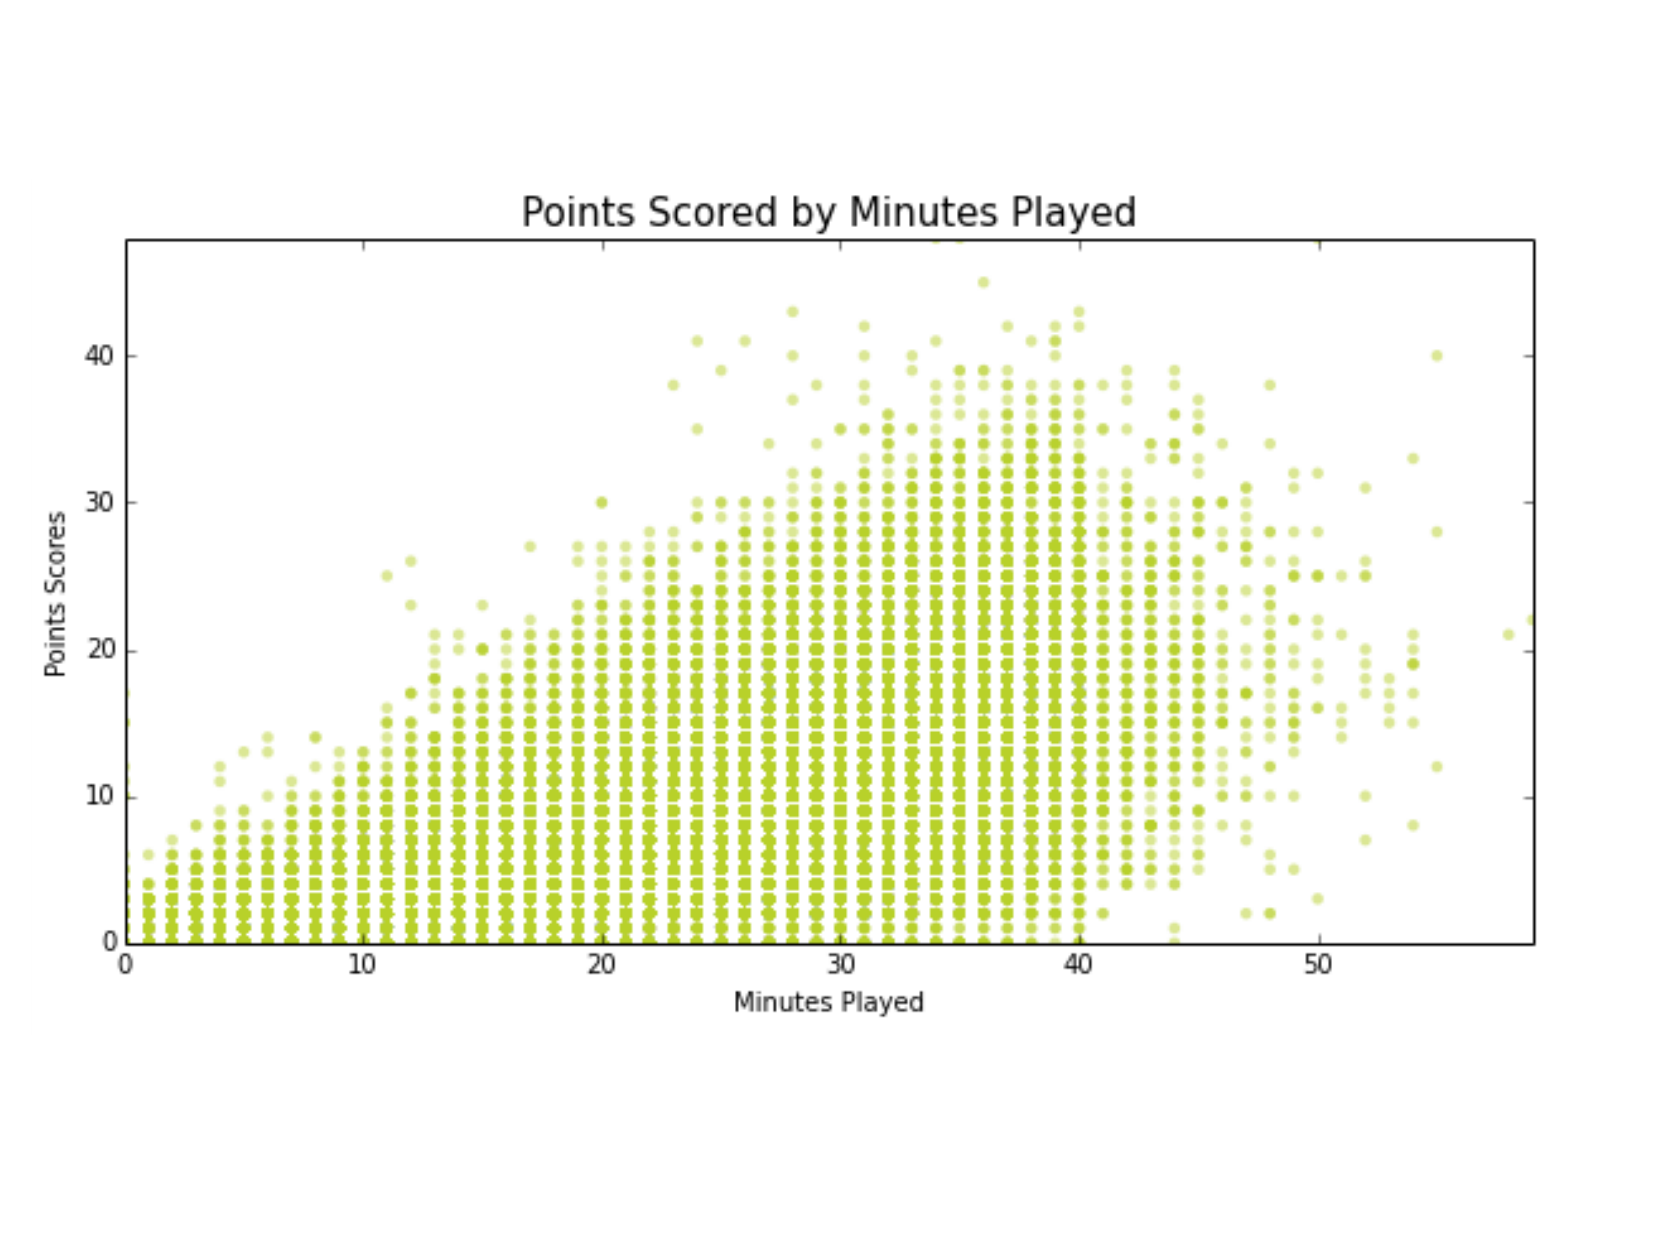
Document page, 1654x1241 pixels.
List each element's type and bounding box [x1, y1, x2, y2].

picture [30, 179, 1549, 1036]
